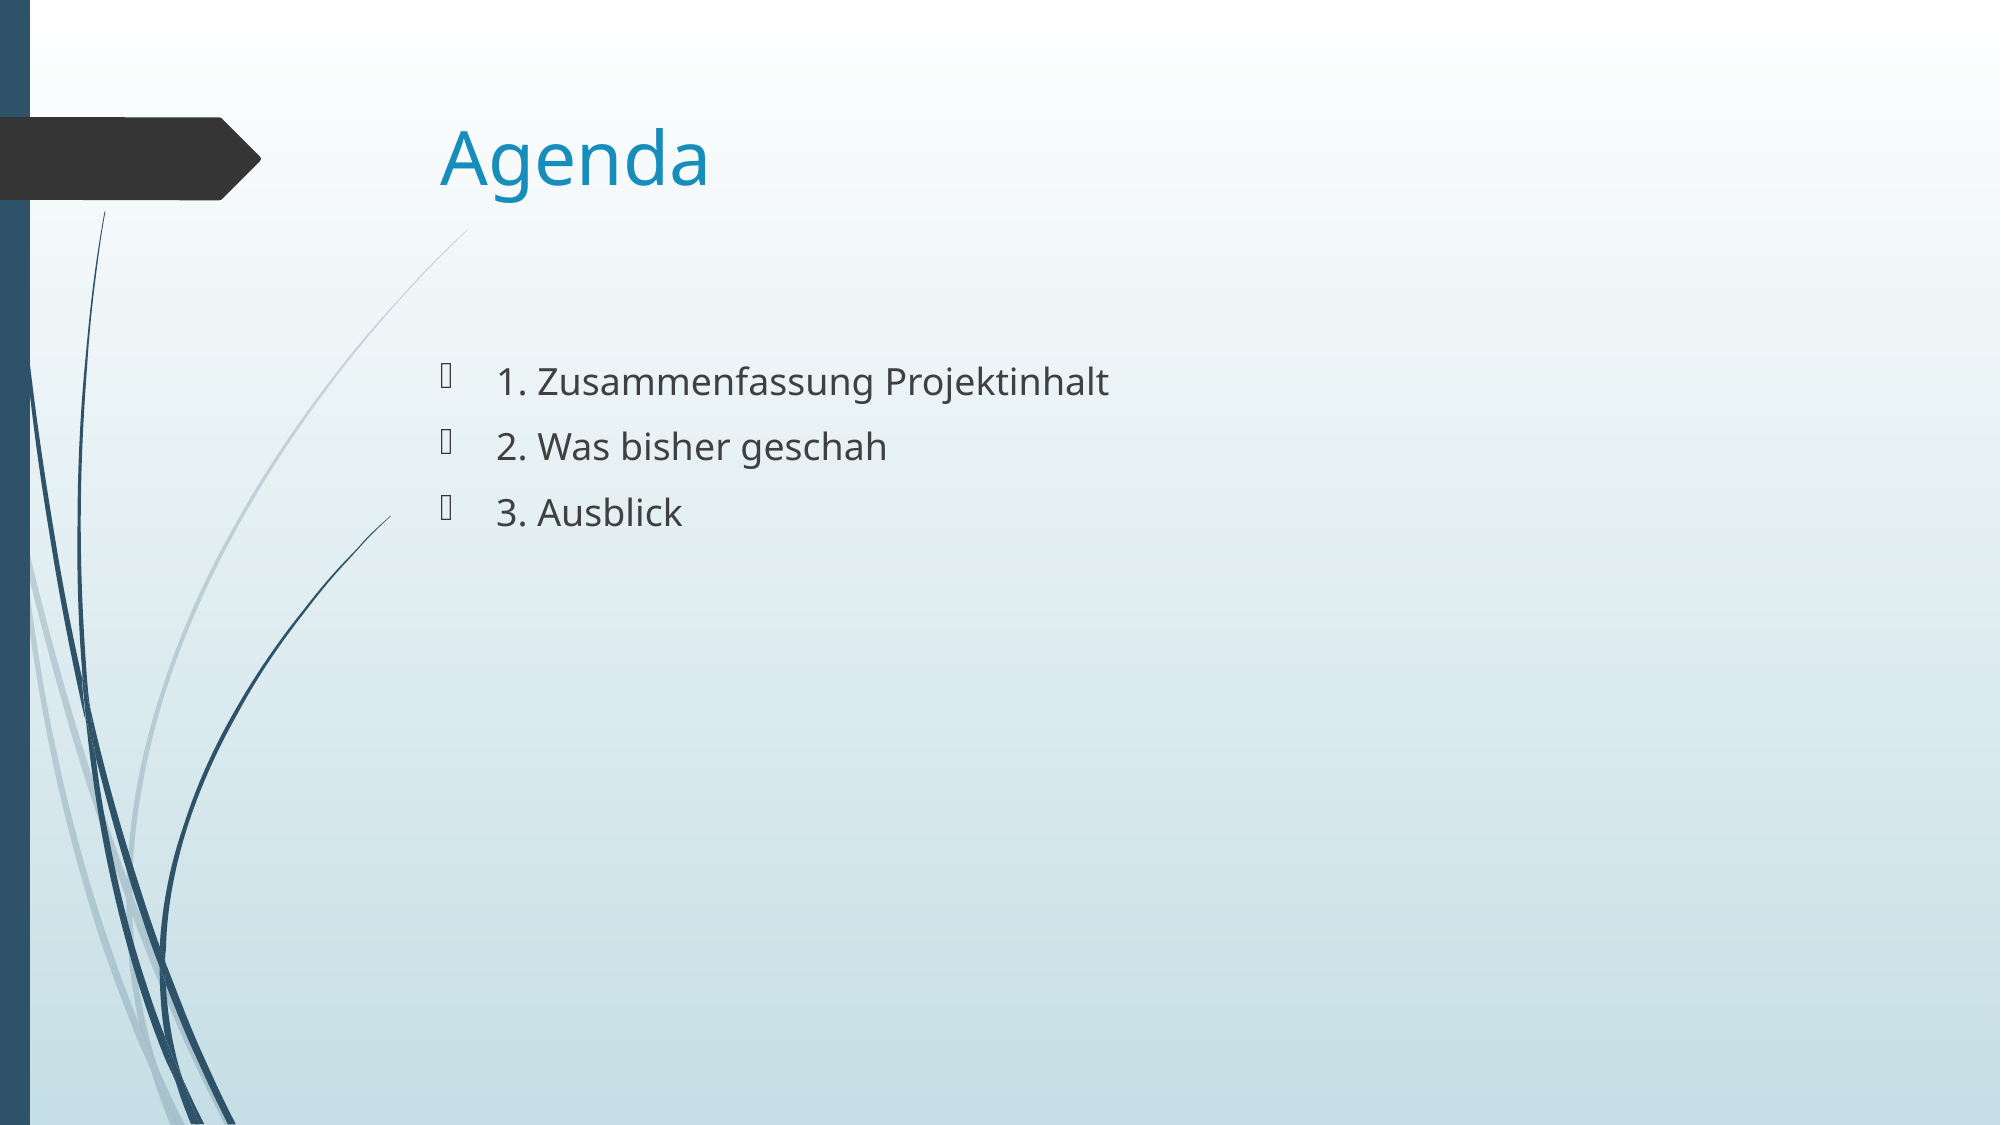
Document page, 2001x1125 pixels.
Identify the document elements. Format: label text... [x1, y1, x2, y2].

list 1. Zusammenfassung Projektinhalt 2. Was bisher geschah 3. Ausblick [424, 350, 1888, 970]
title Agenda [425, 102, 1888, 313]
